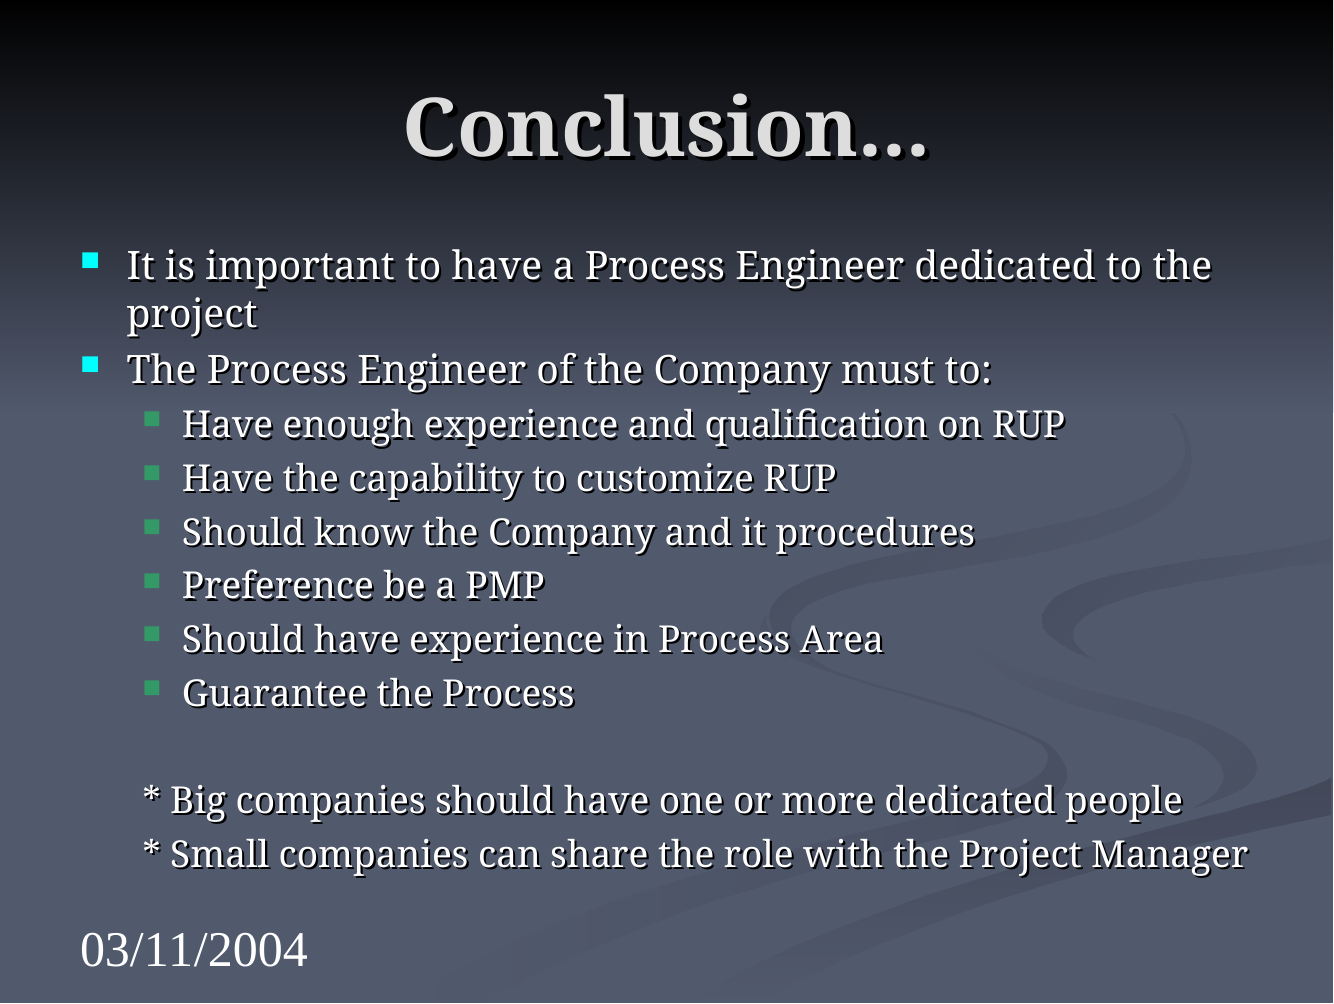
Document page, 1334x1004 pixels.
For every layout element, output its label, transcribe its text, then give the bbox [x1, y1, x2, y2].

list It is important to have a Process Engineer dedicated to the project The Process Engineer of the Company must to: Have enough experience and qualification on RUP Have the capability to customize RUP Should know the Company and it procedures Preference be a PMP Should have experience in Process Area Guarantee the Process * Big companies should have one or more dedicated people * Small companies can share the role with the Project Manager [66, 234, 1267, 897]
title Conclusion... [66, 40, 1267, 208]
